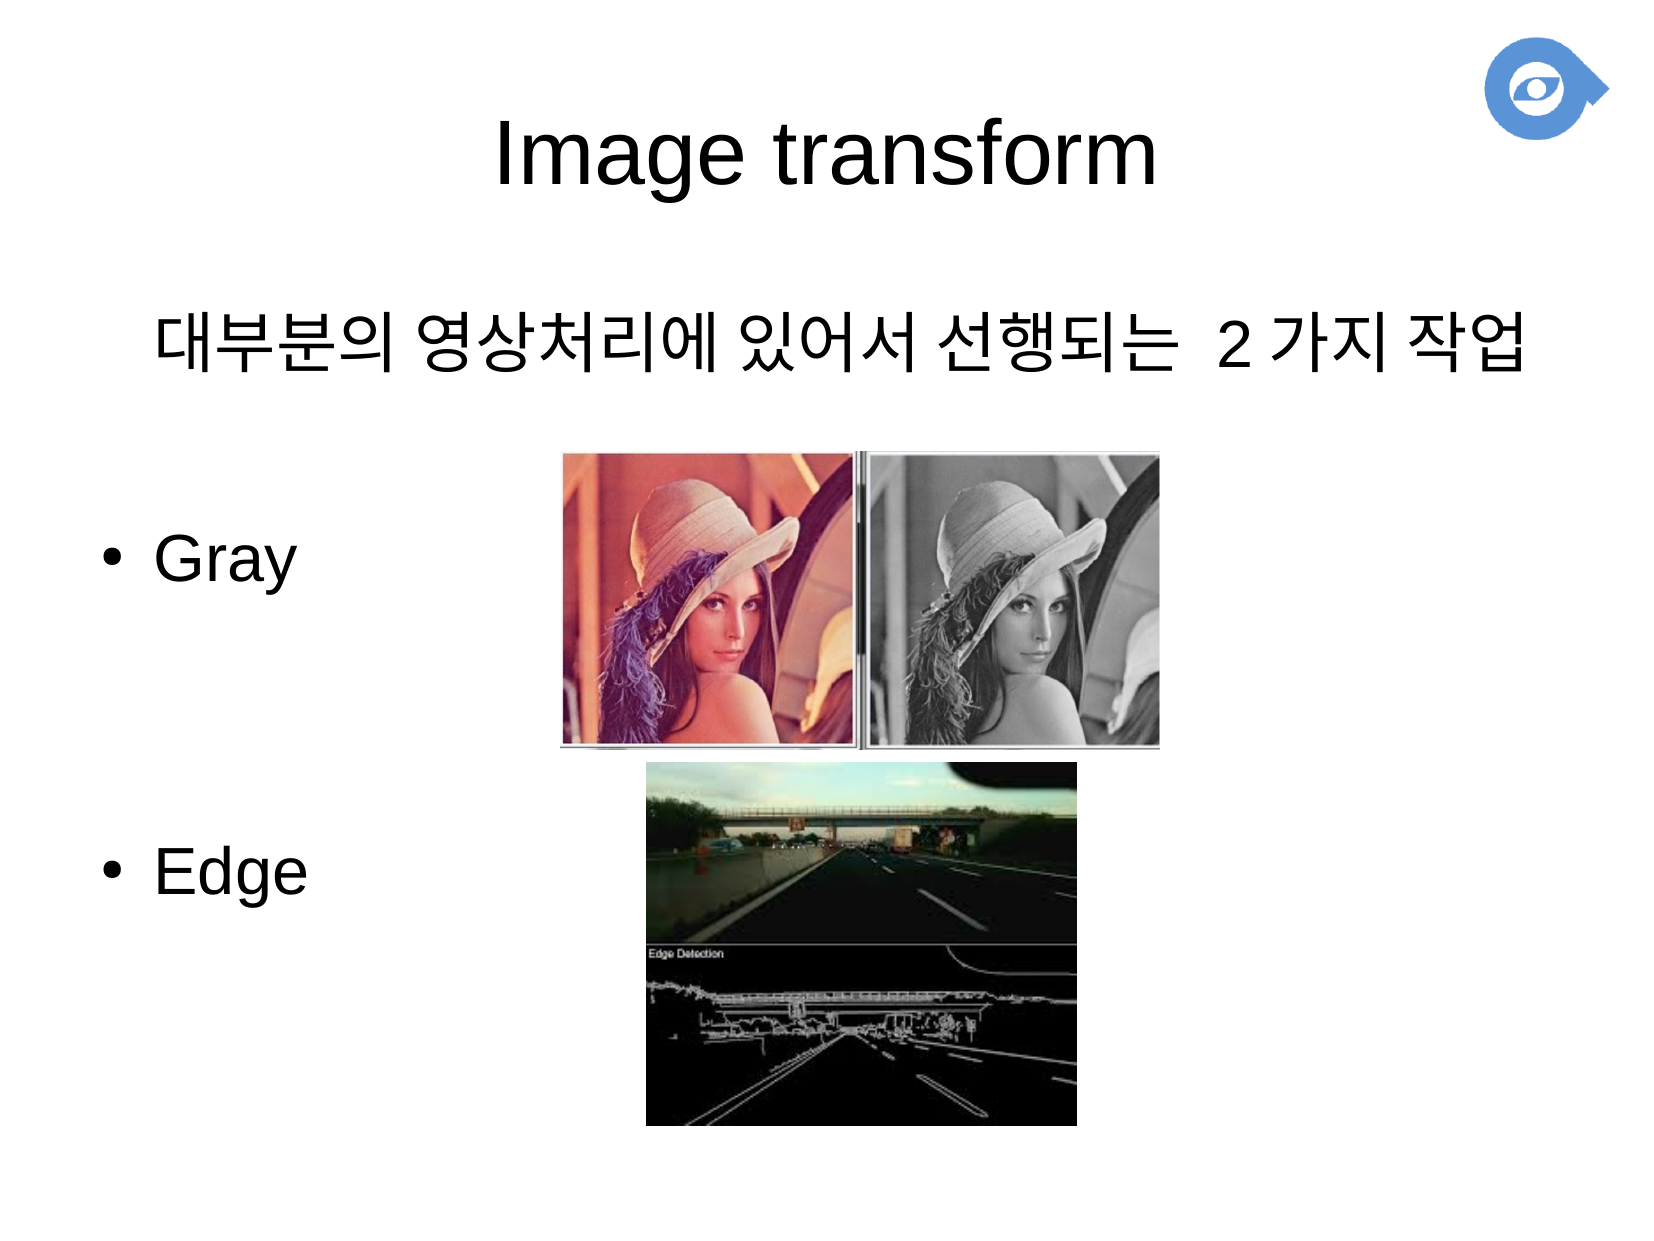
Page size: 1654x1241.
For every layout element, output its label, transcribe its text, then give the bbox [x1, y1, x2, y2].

title Image transform [82, 49, 1571, 257]
picture [646, 762, 1077, 1126]
picture [560, 451, 1160, 750]
picture [1450, 10, 1636, 166]
list 대부분의 영상처리에 있어서 선행되는 2가지 작업 Gray Edge [82, 290, 1571, 1141]
